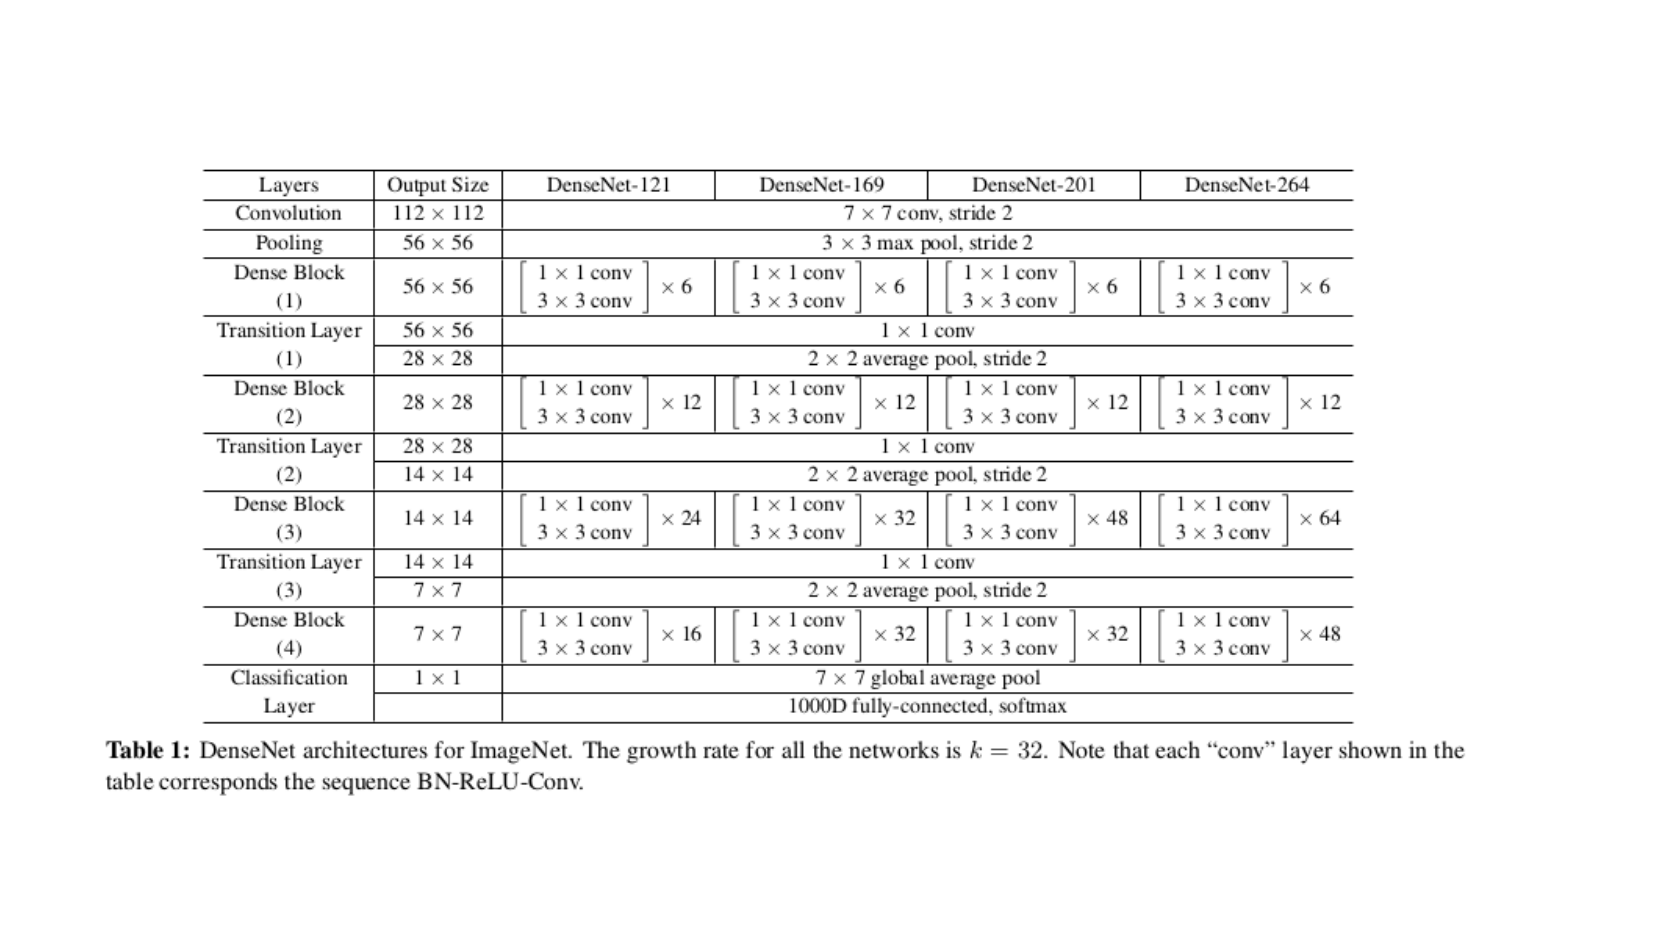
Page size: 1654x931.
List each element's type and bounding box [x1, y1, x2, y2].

picture [56, 134, 1606, 824]
